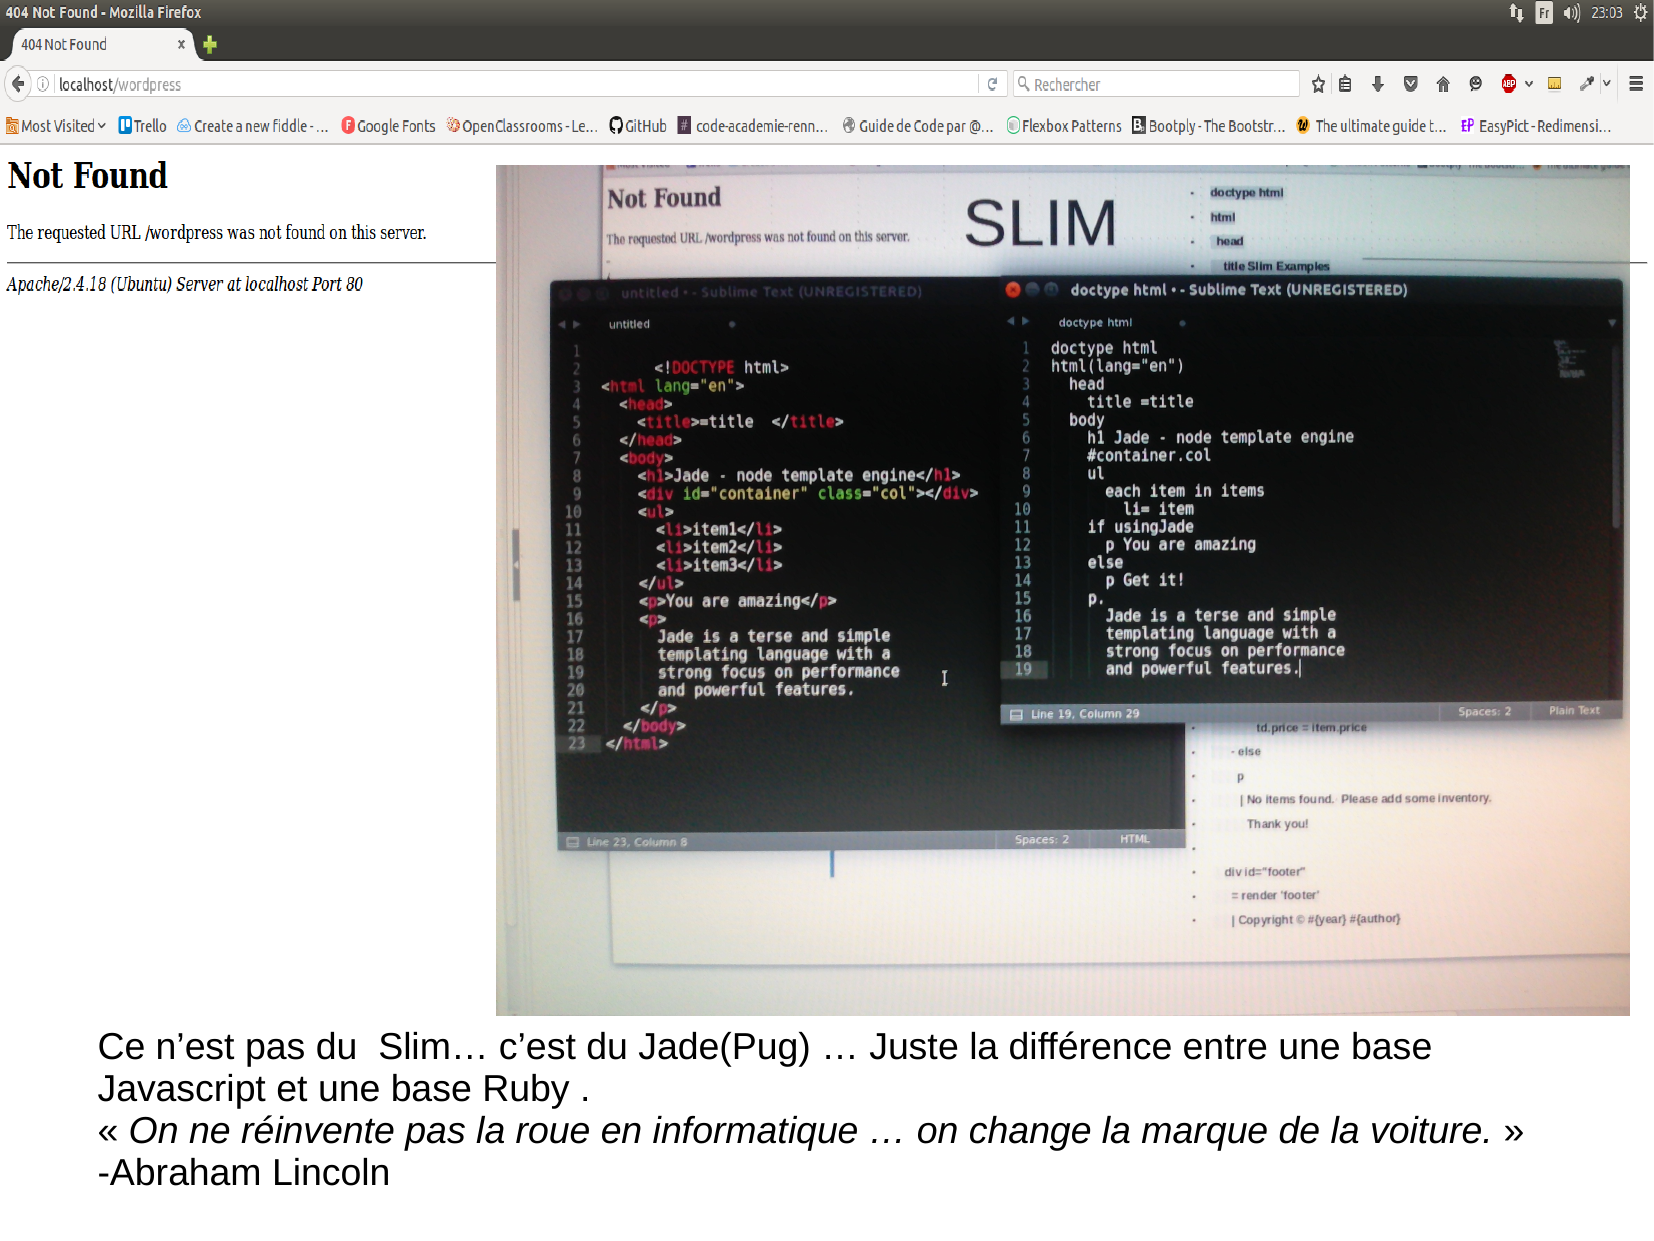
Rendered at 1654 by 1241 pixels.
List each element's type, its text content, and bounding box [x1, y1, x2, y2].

picture [0, 0, 1654, 1241]
text_box Ce n’est pas du Slim… c’est du Jade(Pug) … Juste la différence entre une base Javascript et une base Ruby . « On ne réinvente pas la roue en informatique … on change la marque de la voiture. » -Abraham Lincoln [82, 1017, 1548, 1201]
